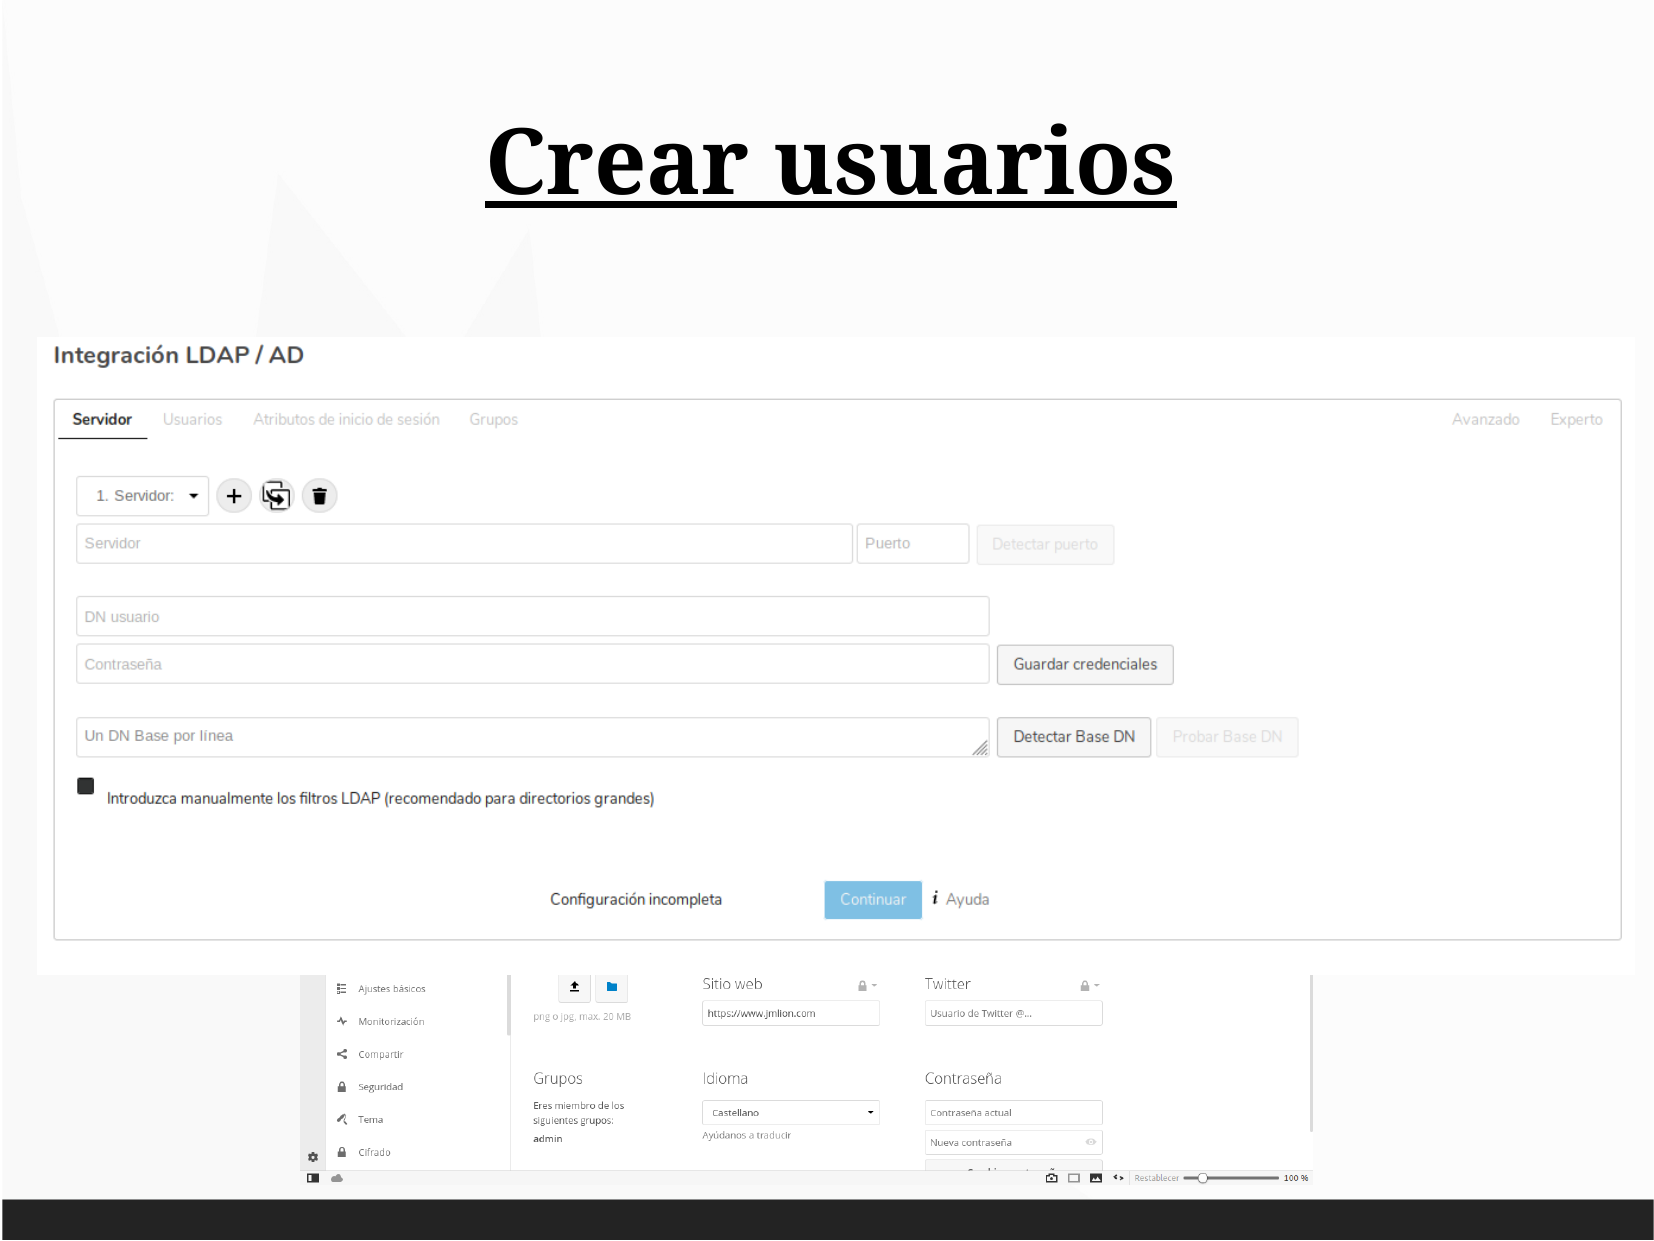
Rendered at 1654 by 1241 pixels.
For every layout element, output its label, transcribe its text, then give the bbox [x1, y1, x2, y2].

picture [2, 0, 1654, 1241]
title Crear usuarios [86, 55, 1576, 263]
